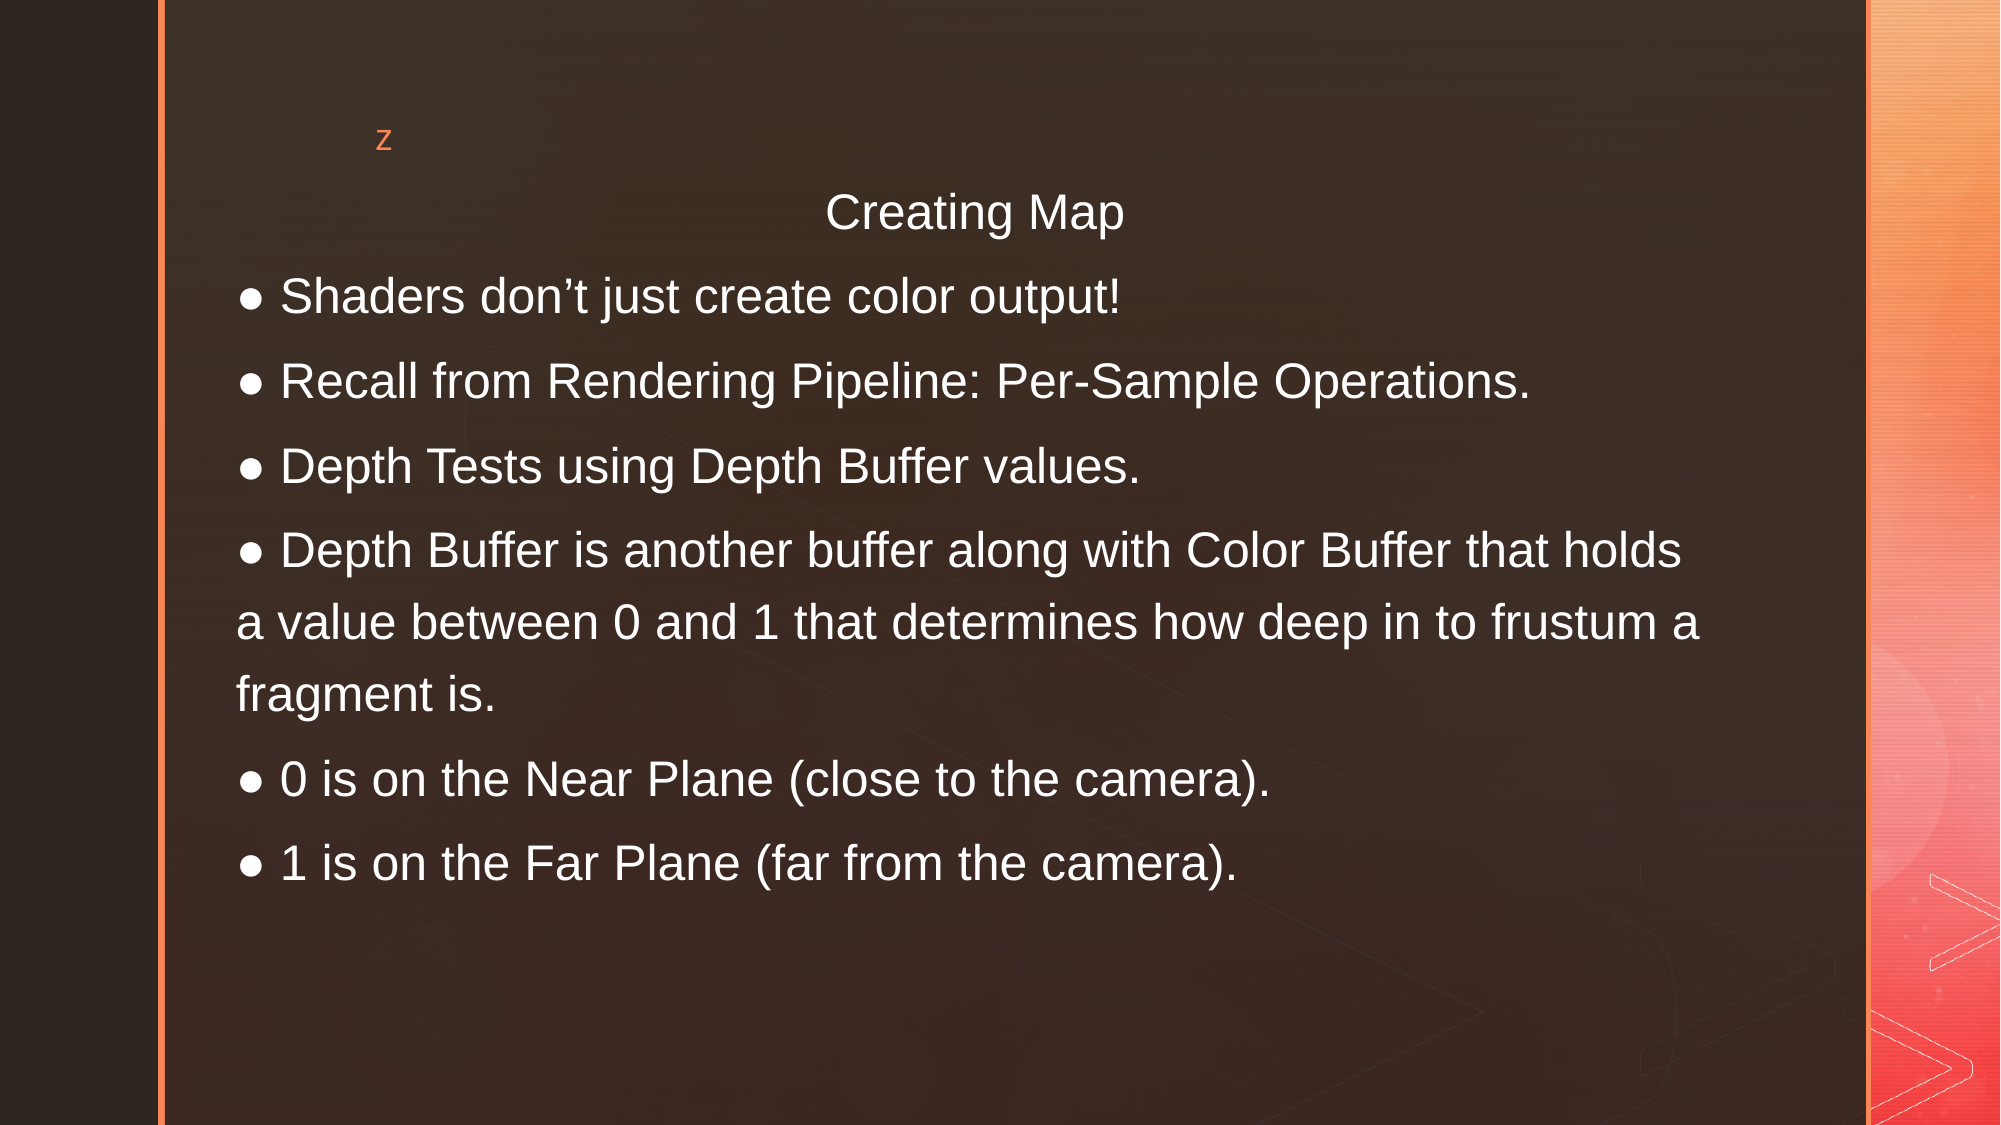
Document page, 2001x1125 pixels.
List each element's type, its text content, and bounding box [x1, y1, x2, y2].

list Creating Map ● Shaders don’t just create color output! ● Recall from Rendering Pipeline: Per-Sample Operations. ● Depth Tests using Depth Buffer values. ● Depth Buffer is another buffer along with Color Buffer that holds a value between 0 and 1 that determines how deep in to frustum a fragment is. ● 0 is on the Near Plane (close to the camera). ● 1 is on the Far Plane (far from the camera). [218, 65, 1734, 993]
